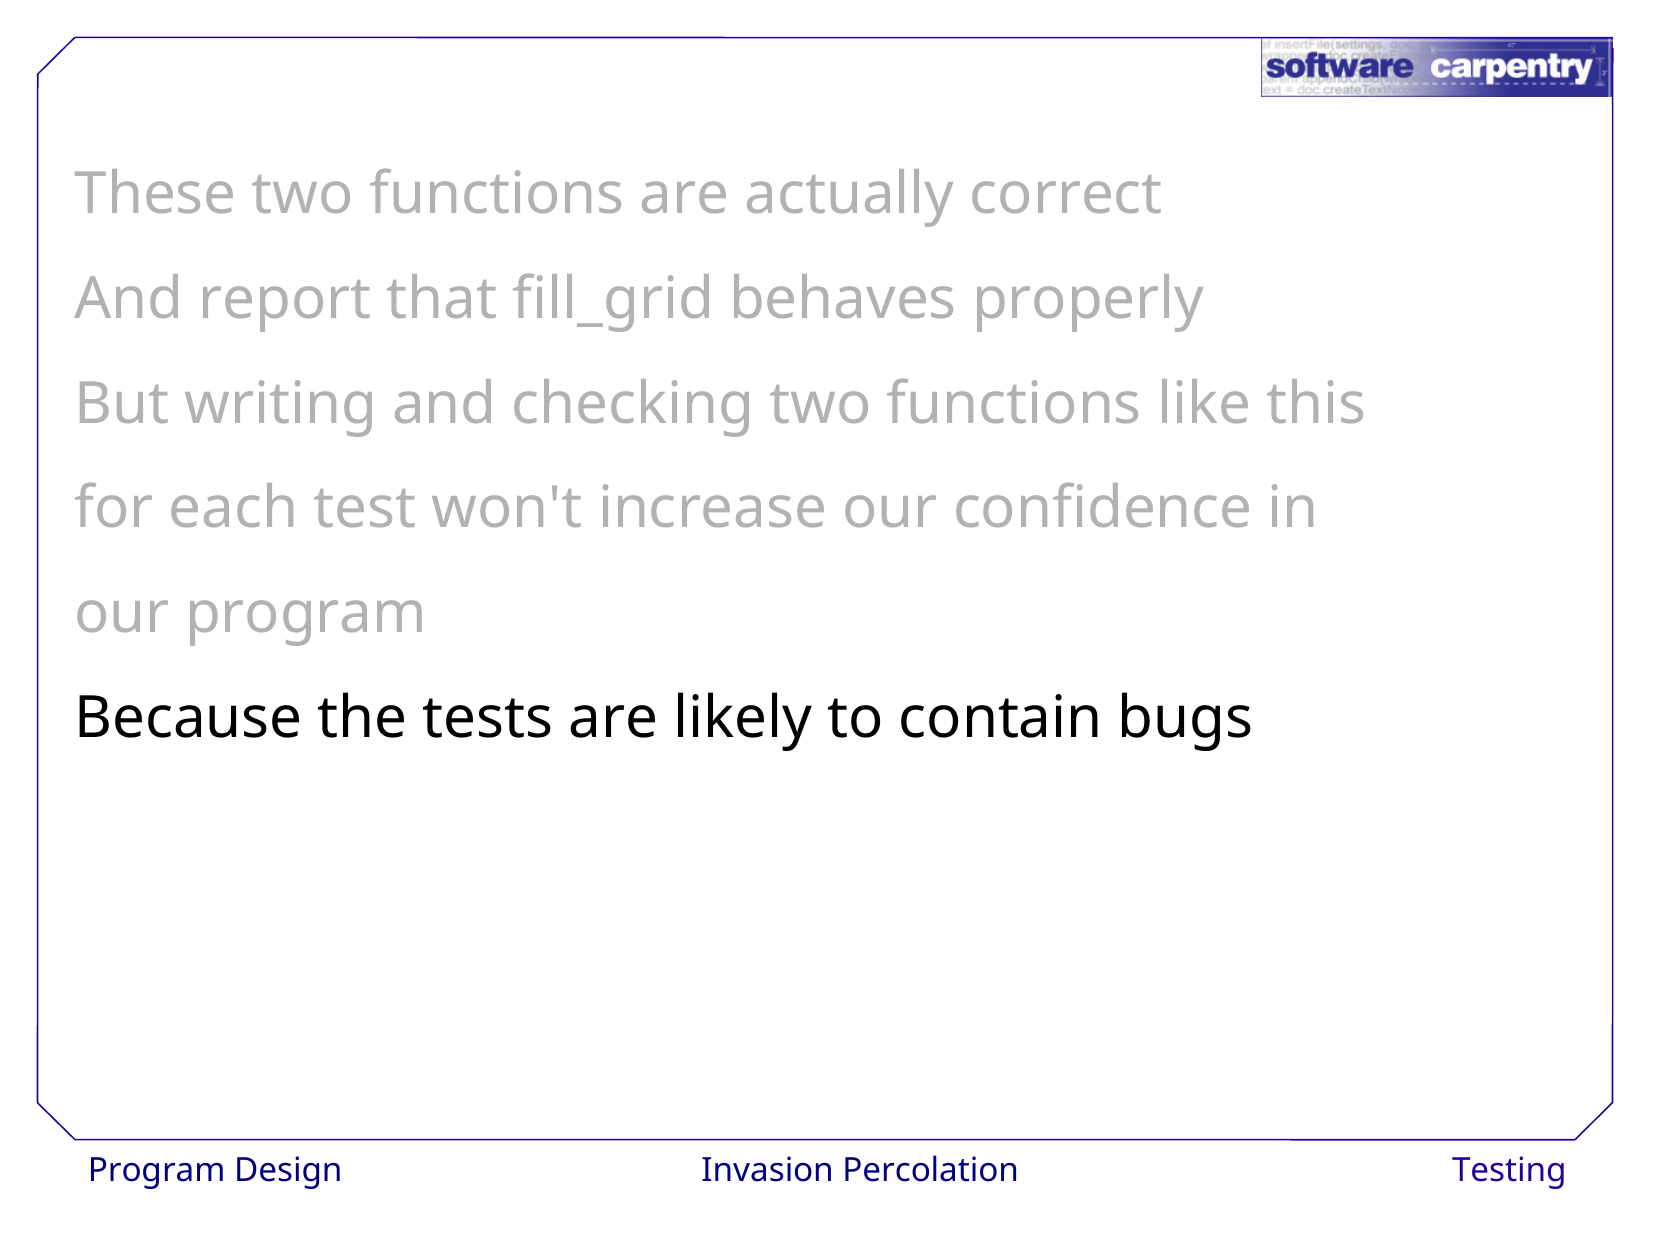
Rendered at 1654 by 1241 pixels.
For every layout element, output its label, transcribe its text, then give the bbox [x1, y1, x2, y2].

text_box These two functions are actually correct And report that fill_grid behaves properly But writing and checking two functions like this for each test won't increase our confidence in our program Because the tests are likely to contain bugs [59, 112, 1532, 758]
picture [1261, 39, 1613, 97]
